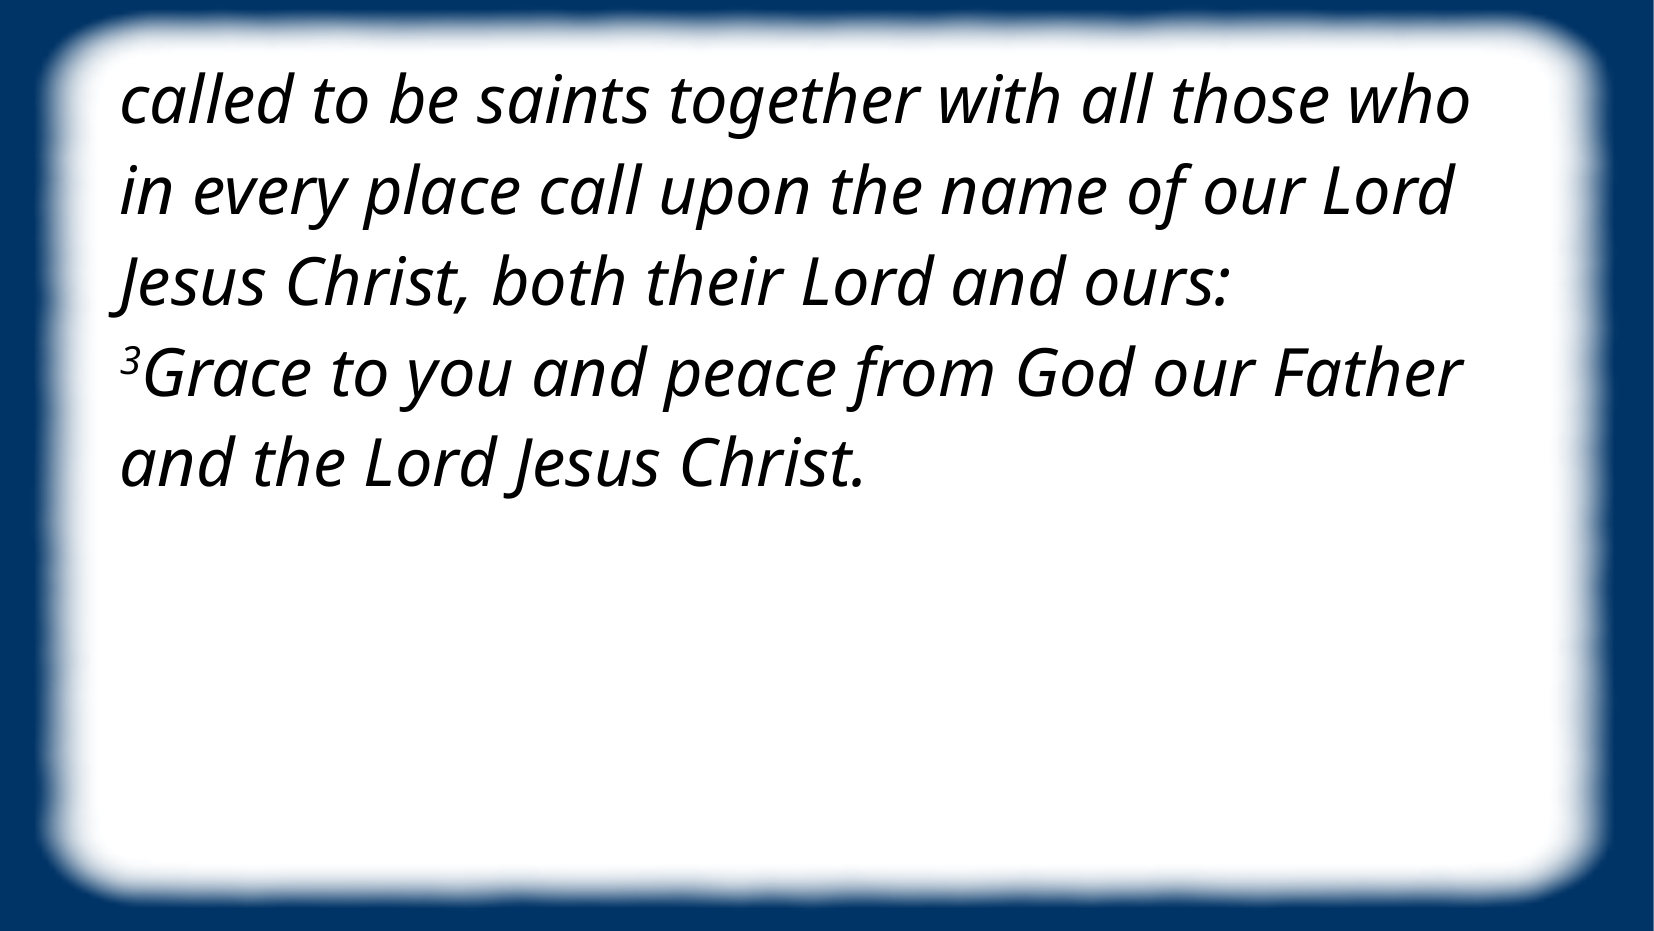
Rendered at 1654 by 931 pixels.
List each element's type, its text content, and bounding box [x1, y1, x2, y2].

text_box called to be saints together with all those who in every place call upon the name of our Lord Jesus Christ, both their Lord and ours: 3Grace to you and peace from God our Father and the Lord Jesus Christ. [105, 45, 1546, 504]
picture [0, 0, 1654, 931]
